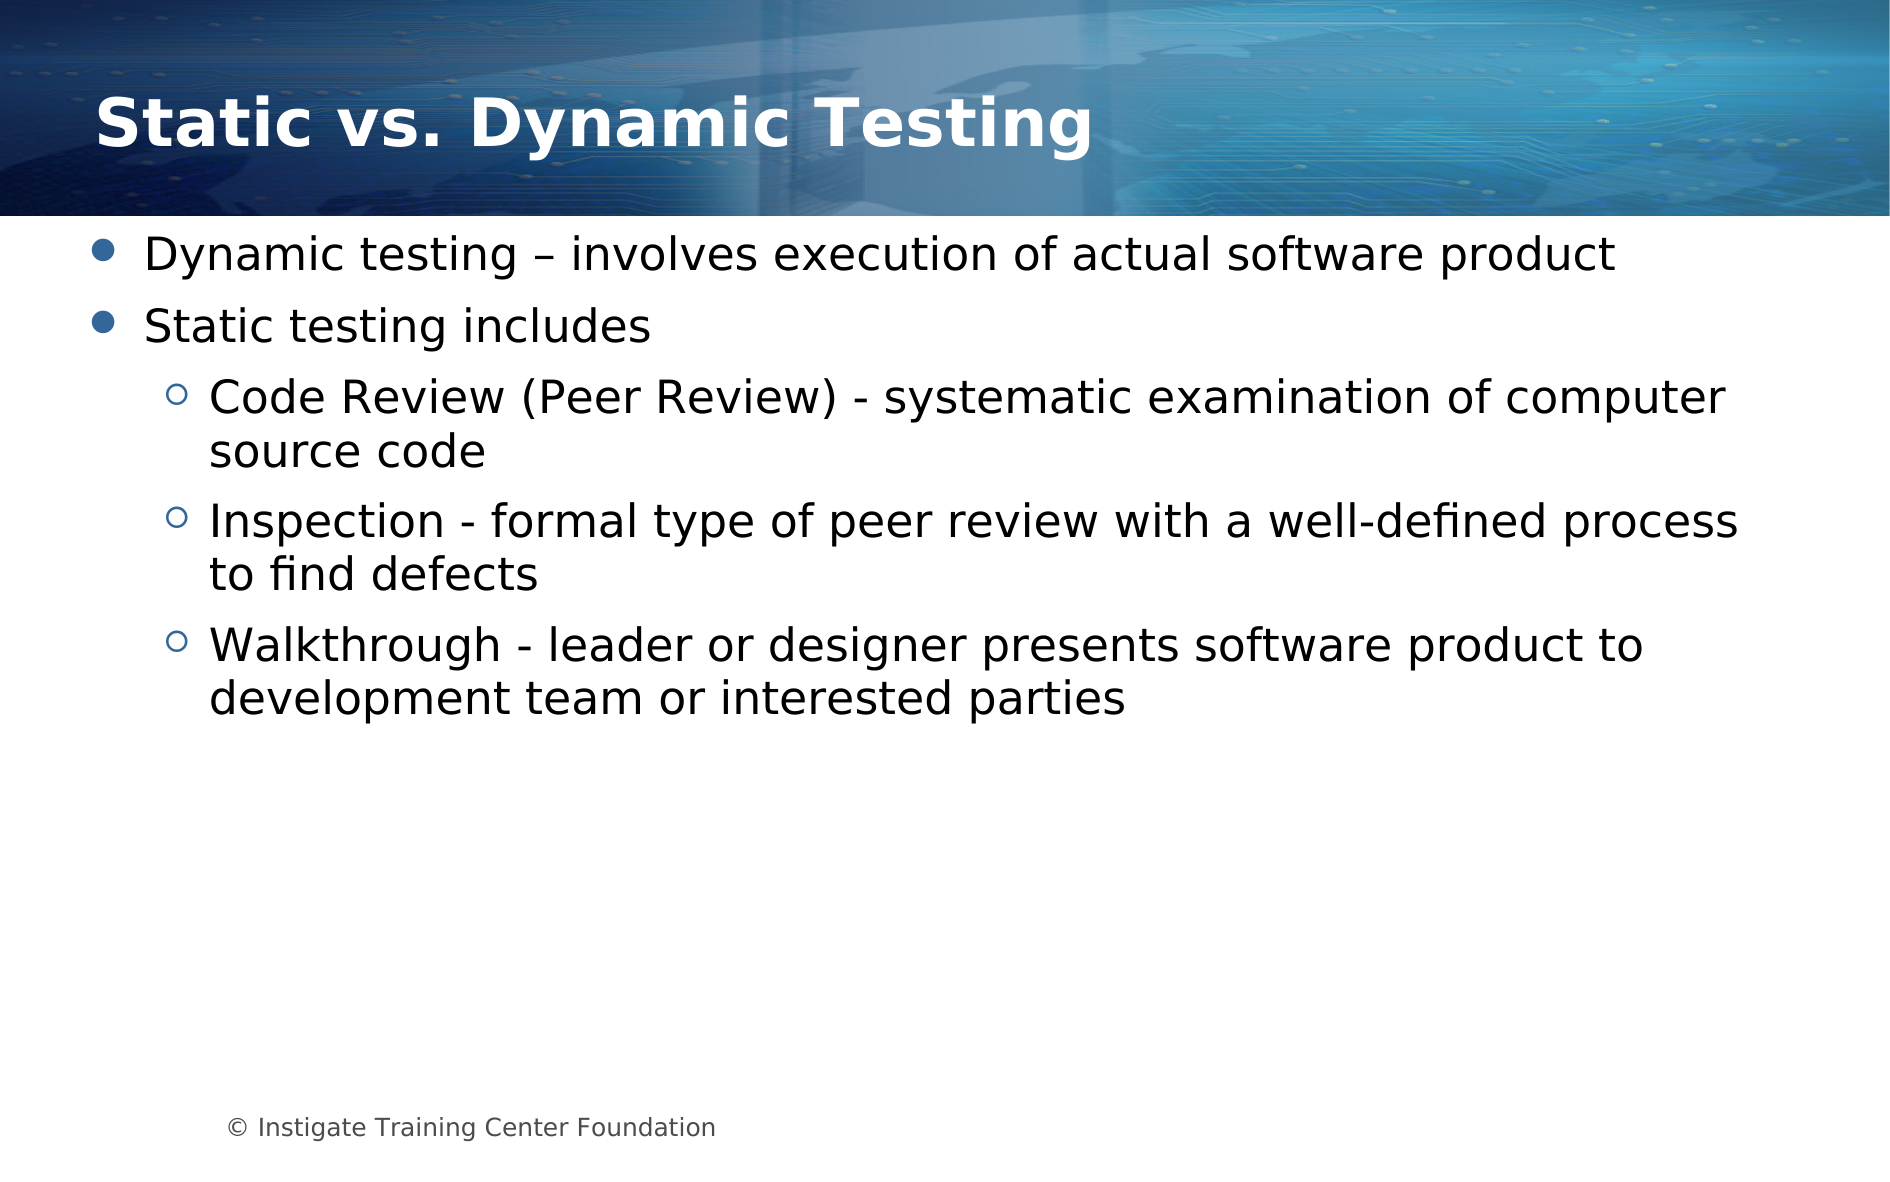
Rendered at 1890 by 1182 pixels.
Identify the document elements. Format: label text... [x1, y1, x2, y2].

picture [0, 0, 1890, 216]
list Dynamic testing – involves execution of actual software product Static testing includes Code Review (Peer Review) - systematic examination of computer source code Inspection - formal type of peer review with a well-defined process to find defects Walkthrough - leader or designer presents software product to development team or interested parties [88, 228, 1788, 914]
title Static vs. Dynamic Testing [94, 47, 1793, 217]
